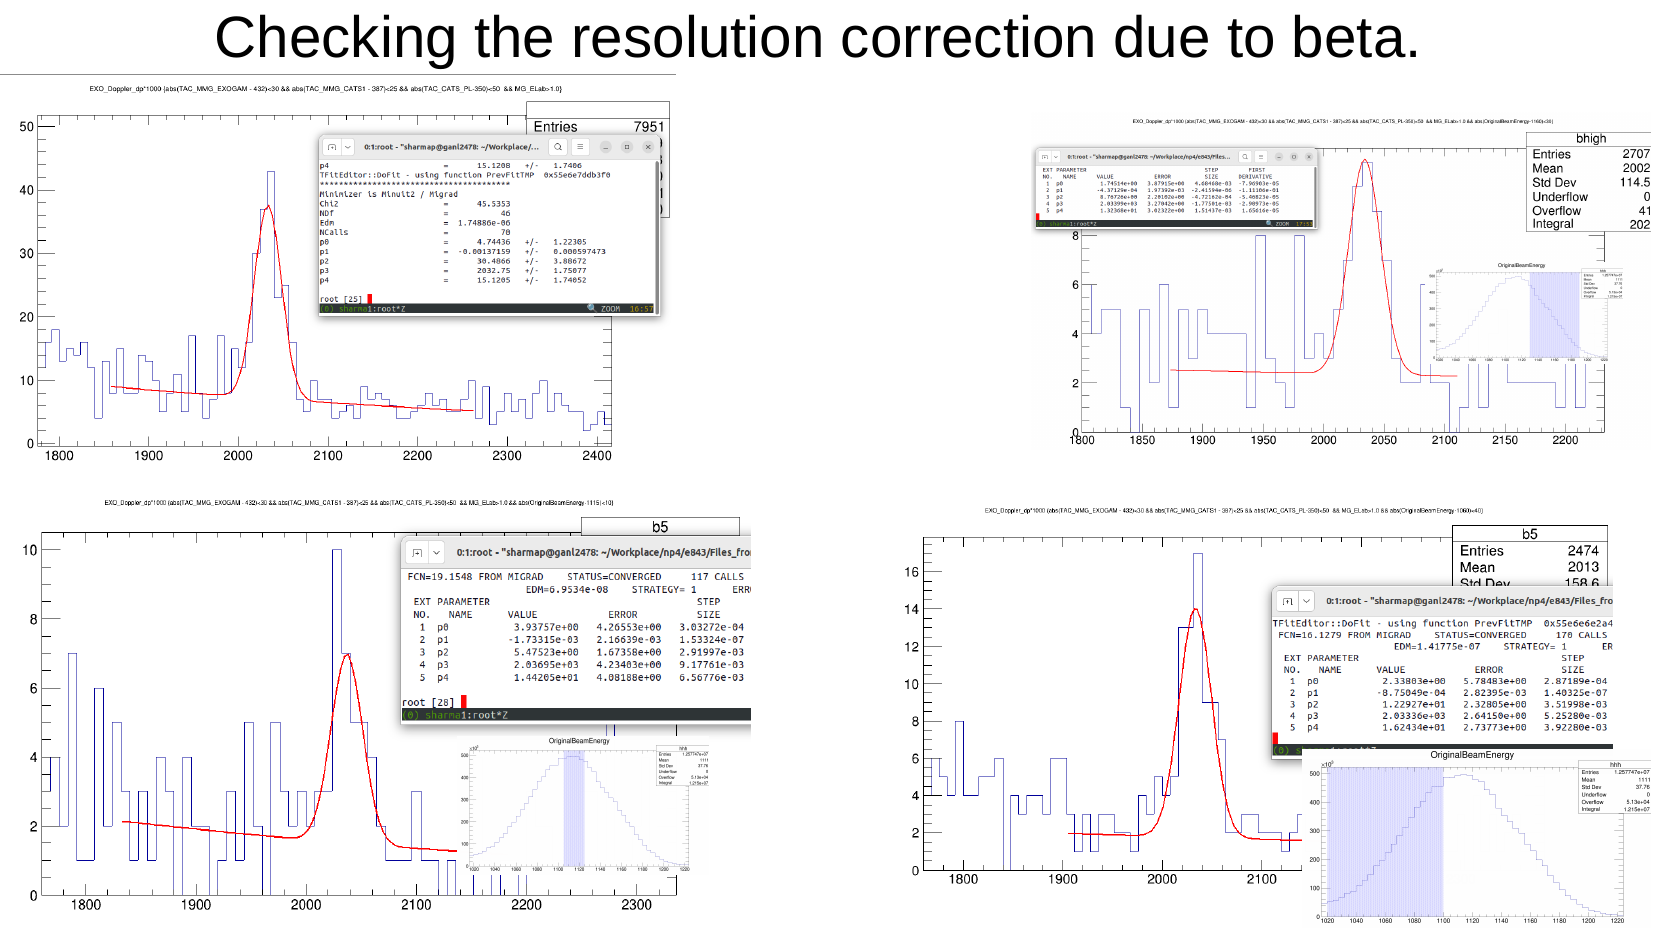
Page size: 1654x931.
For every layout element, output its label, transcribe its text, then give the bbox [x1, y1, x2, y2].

picture [896, 500, 1651, 928]
picture [1031, 112, 1651, 451]
picture [0, 74, 676, 476]
picture [0, 487, 751, 926]
title Checking the resolution correction due to beta. [75, 0, 1564, 76]
